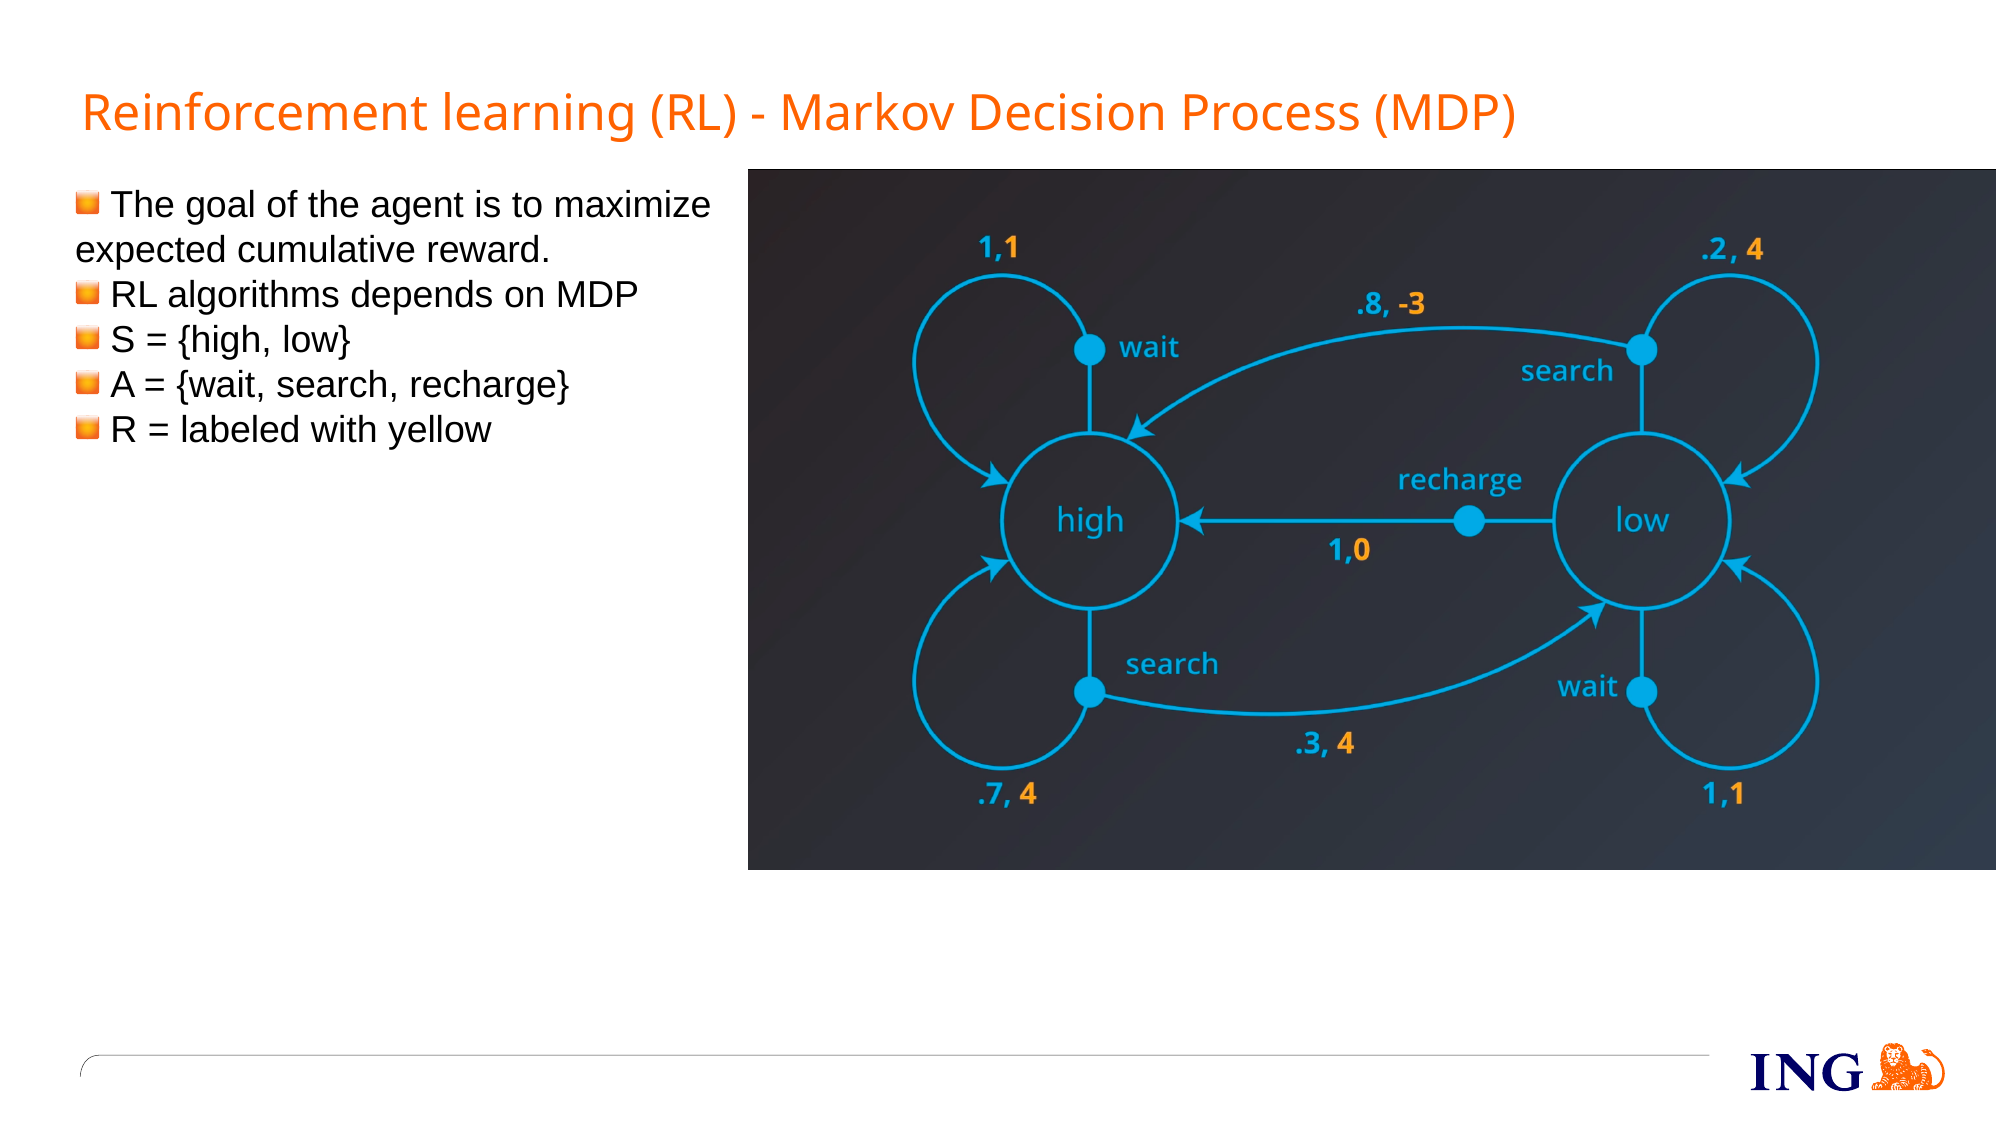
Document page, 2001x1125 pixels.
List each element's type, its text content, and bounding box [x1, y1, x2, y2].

picture [748, 169, 1996, 871]
text_box Reinforcement learning (RL) - Markov Decision Process (MDP) [81, 84, 1936, 142]
text_box The goal of the agent is to maximize expected cumulative reward. RL algorithms depends on MDP S = {high, low} A = {wait, search, recharge} R = labeled with yellow [75, 179, 736, 323]
